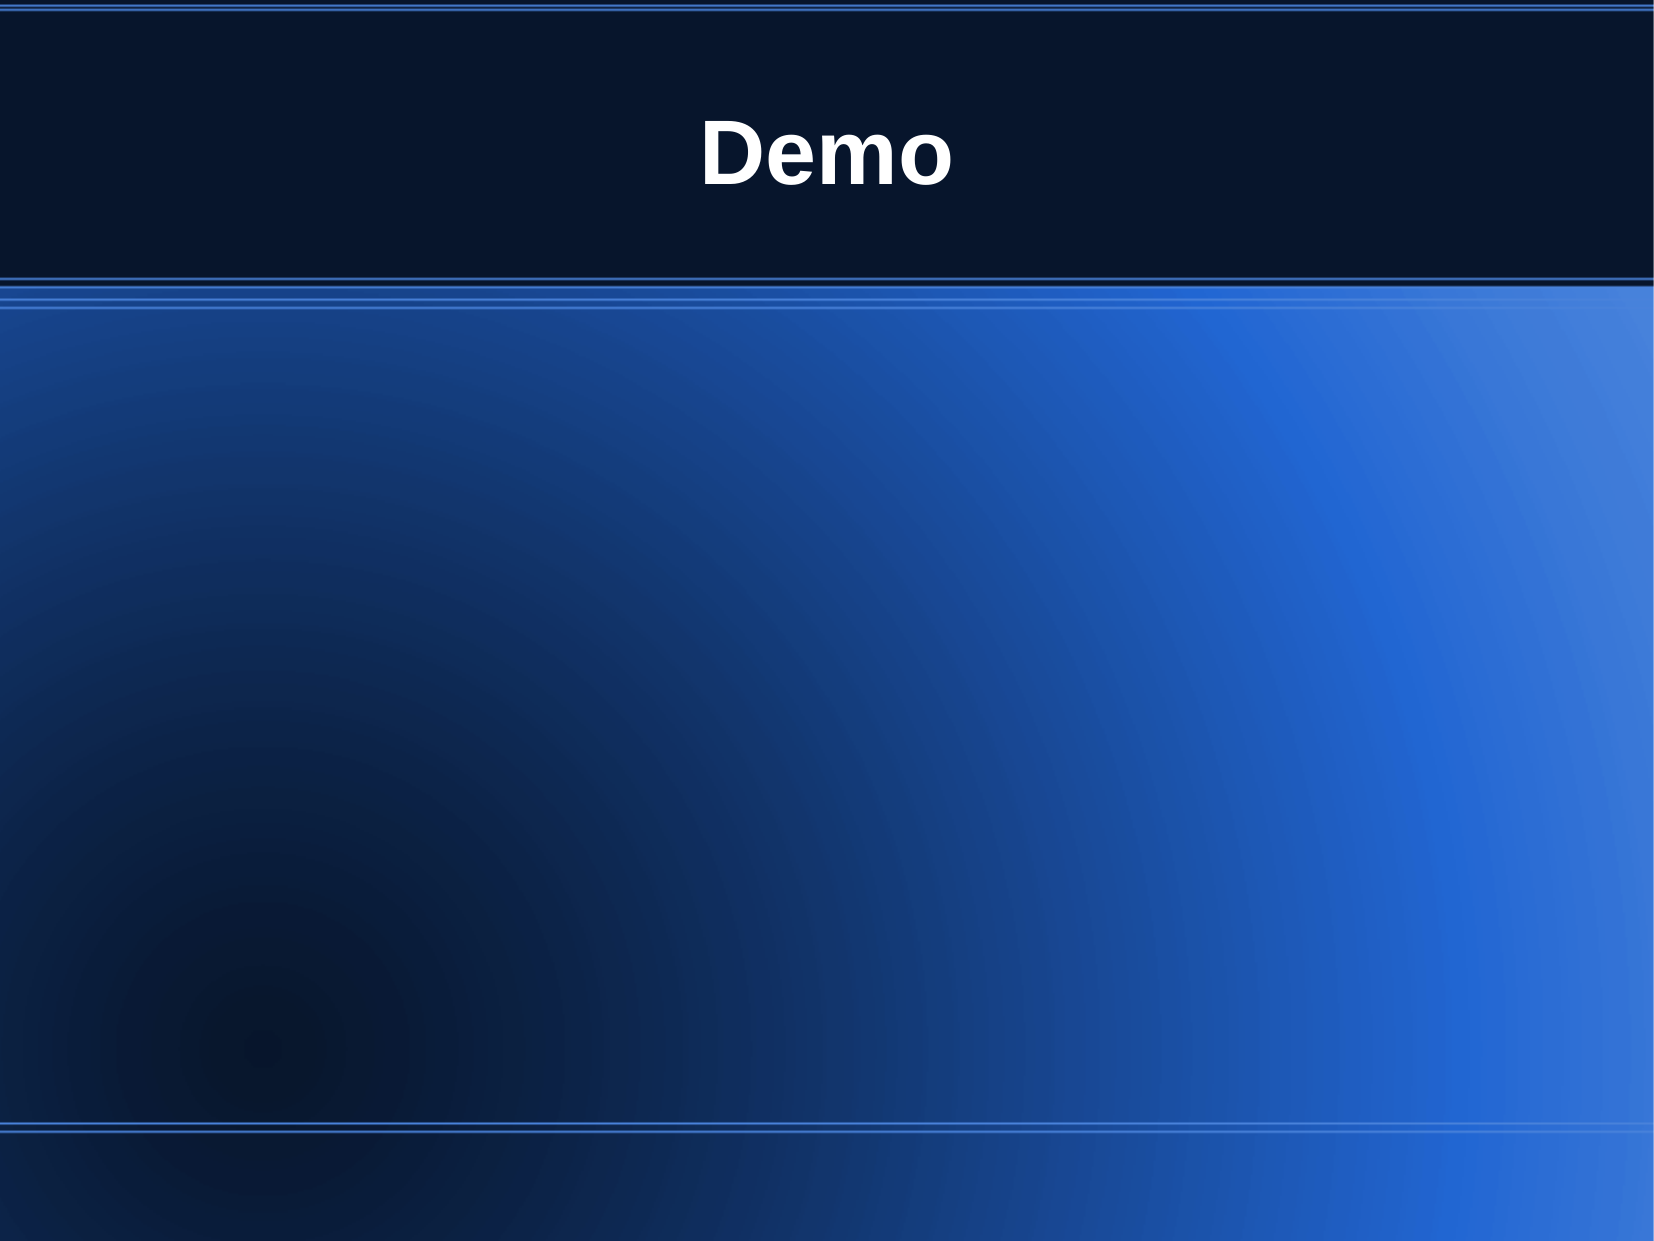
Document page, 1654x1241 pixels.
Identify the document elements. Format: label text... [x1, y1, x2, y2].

title Demo [82, 49, 1571, 257]
picture [0, 0, 1654, 1241]
